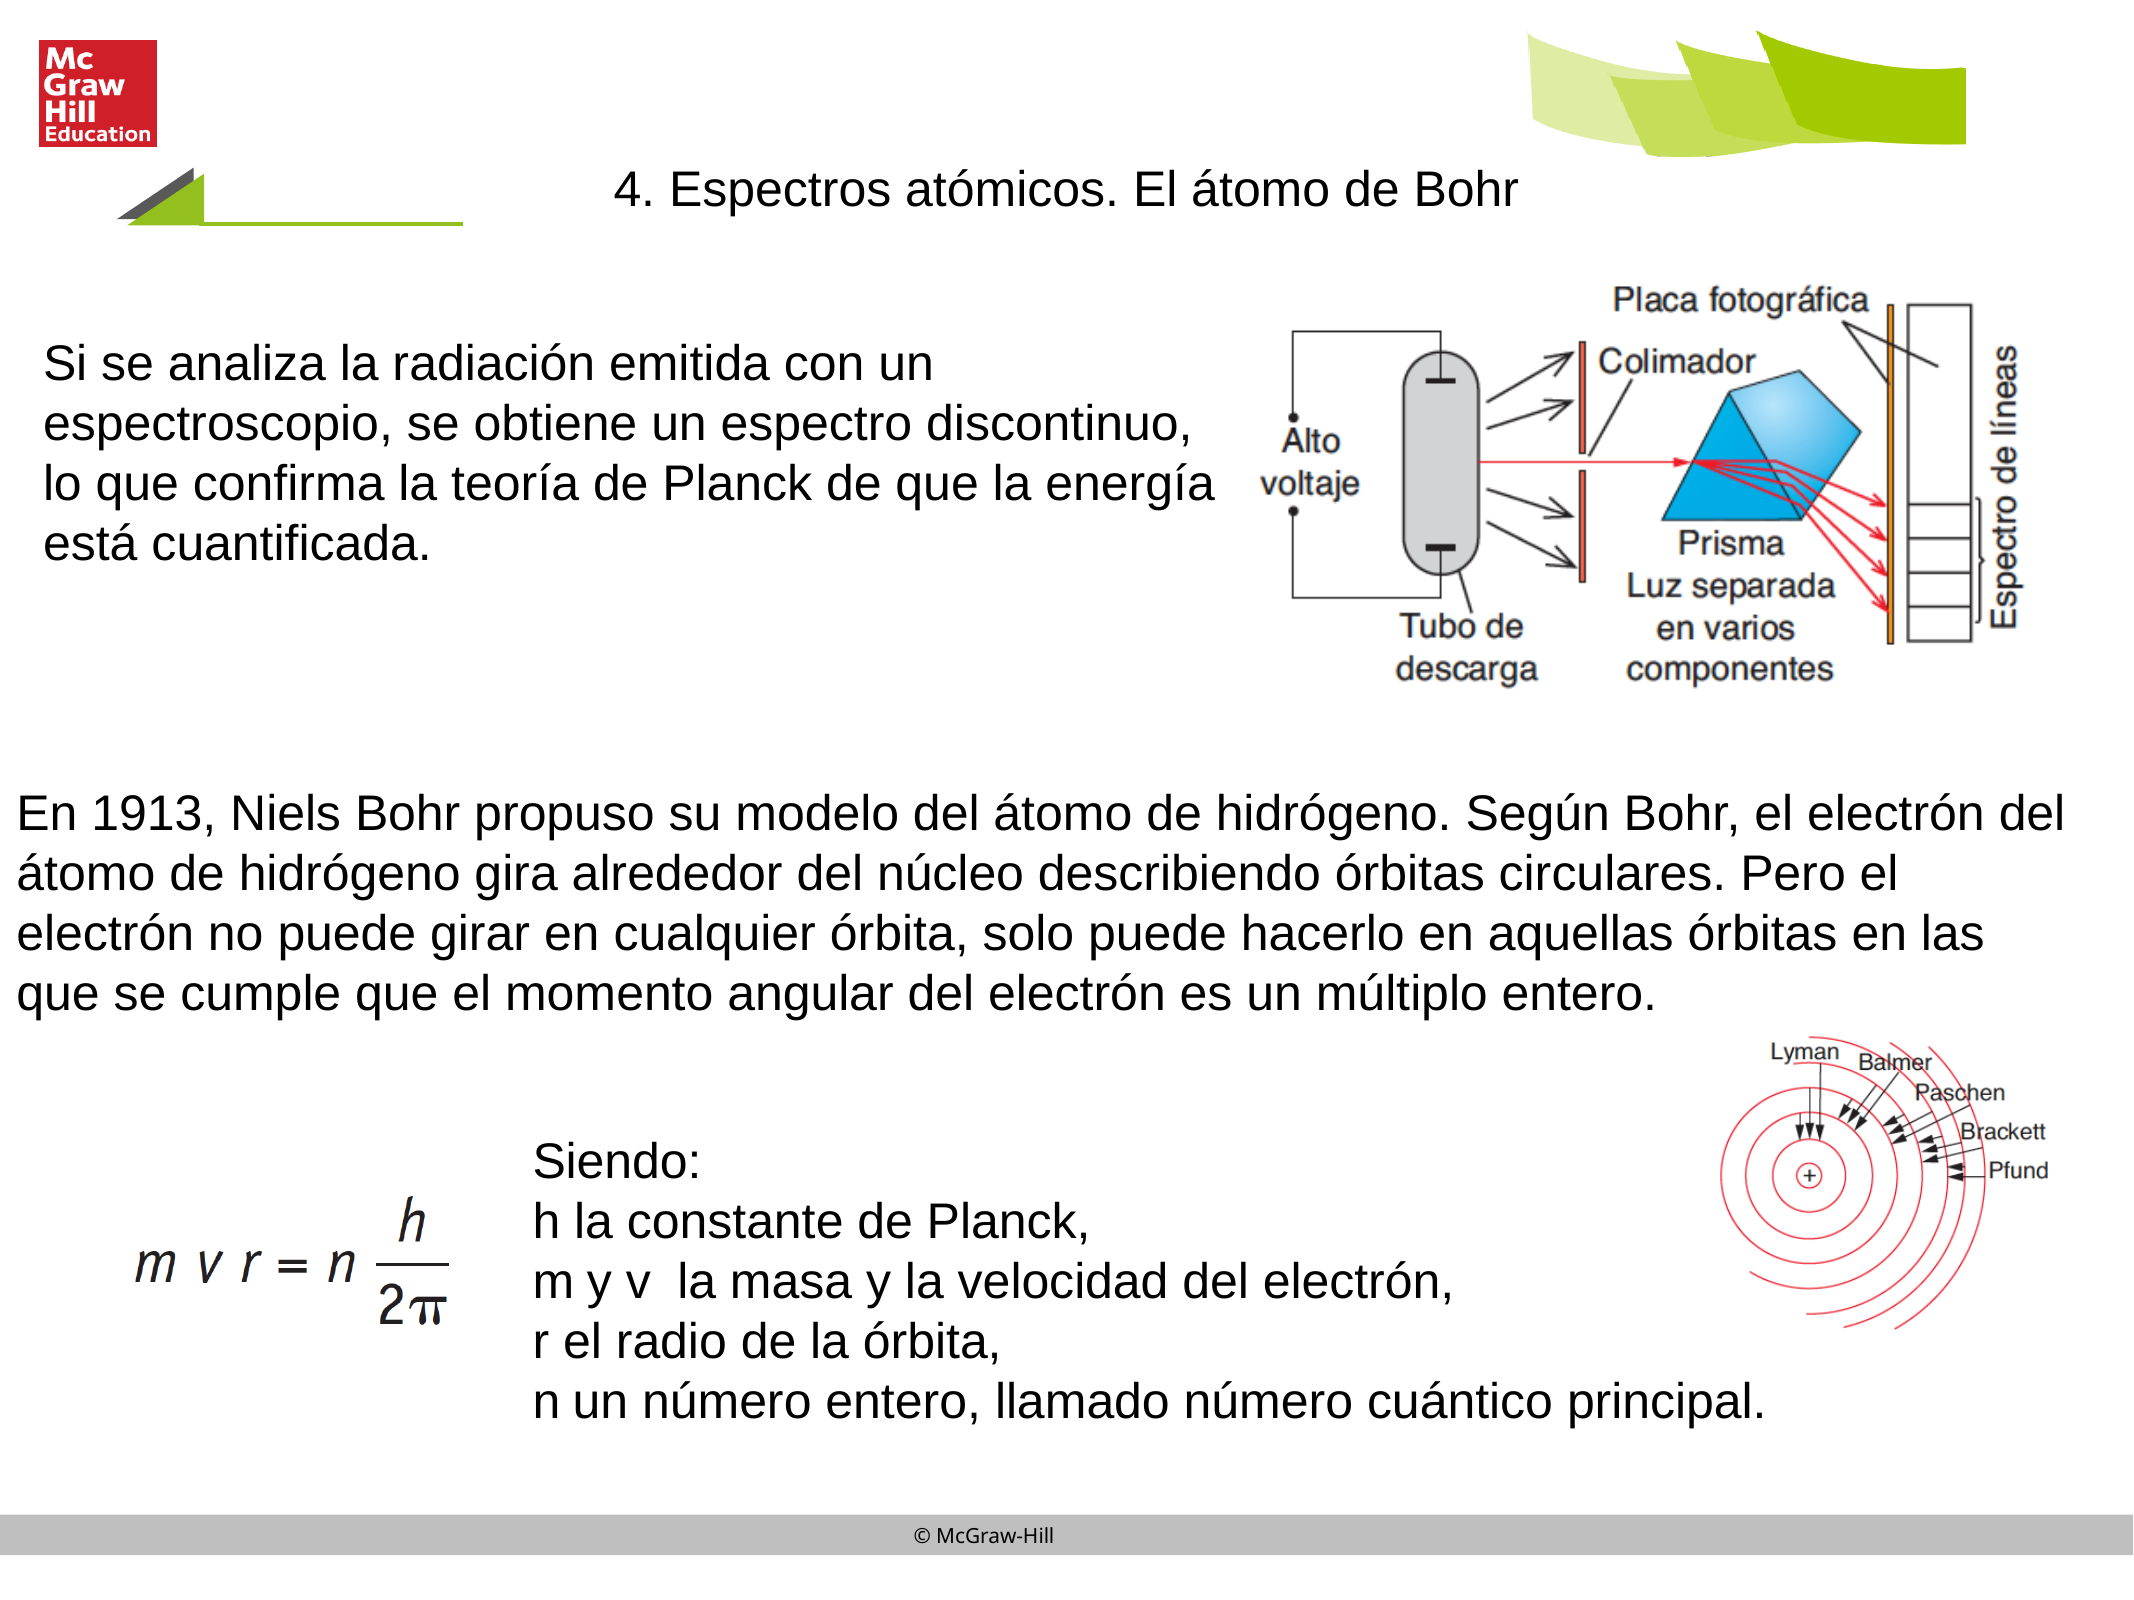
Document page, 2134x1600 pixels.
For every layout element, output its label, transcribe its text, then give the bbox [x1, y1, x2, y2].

text_box 4. Espectros atómicos. El átomo de Bohr [212, 148, 1922, 225]
text_box [116, 167, 205, 226]
text_box [0, 1514, 2134, 1556]
picture [39, 40, 157, 147]
picture [1676, 1030, 2062, 1346]
picture [1387, 30, 1966, 157]
text_box En 1913, Niels Bohr propuso su modelo del átomo de hidrógeno. Según Bohr, el electrón del átomo de hidrógeno gira alrededor del núcleo describiendo órbitas circulares. Pero el electrón no puede girar en cualquier órbita, solo puede hacerlo en aquellas órbitas en las que se cumple que el momento angular del electrón es un múltiplo entero. [8, 772, 2085, 1030]
text_box Siendo: h la constante de Planck, m y v la masa y la velocidad del electrón, r el radio de la órbita, n un número entero, llamado número cuántico principal. [524, 1120, 1811, 1438]
picture [1243, 278, 2037, 705]
text_box Si se analiza la radiación emitida con un espectroscopio, se obtiene un espectro discontinuo, lo que confirma la teoría de Planck de que la energía está cuantificada. [34, 321, 1243, 579]
text_box © McGraw-Hill [707, 1514, 1261, 1555]
picture [116, 1191, 463, 1334]
